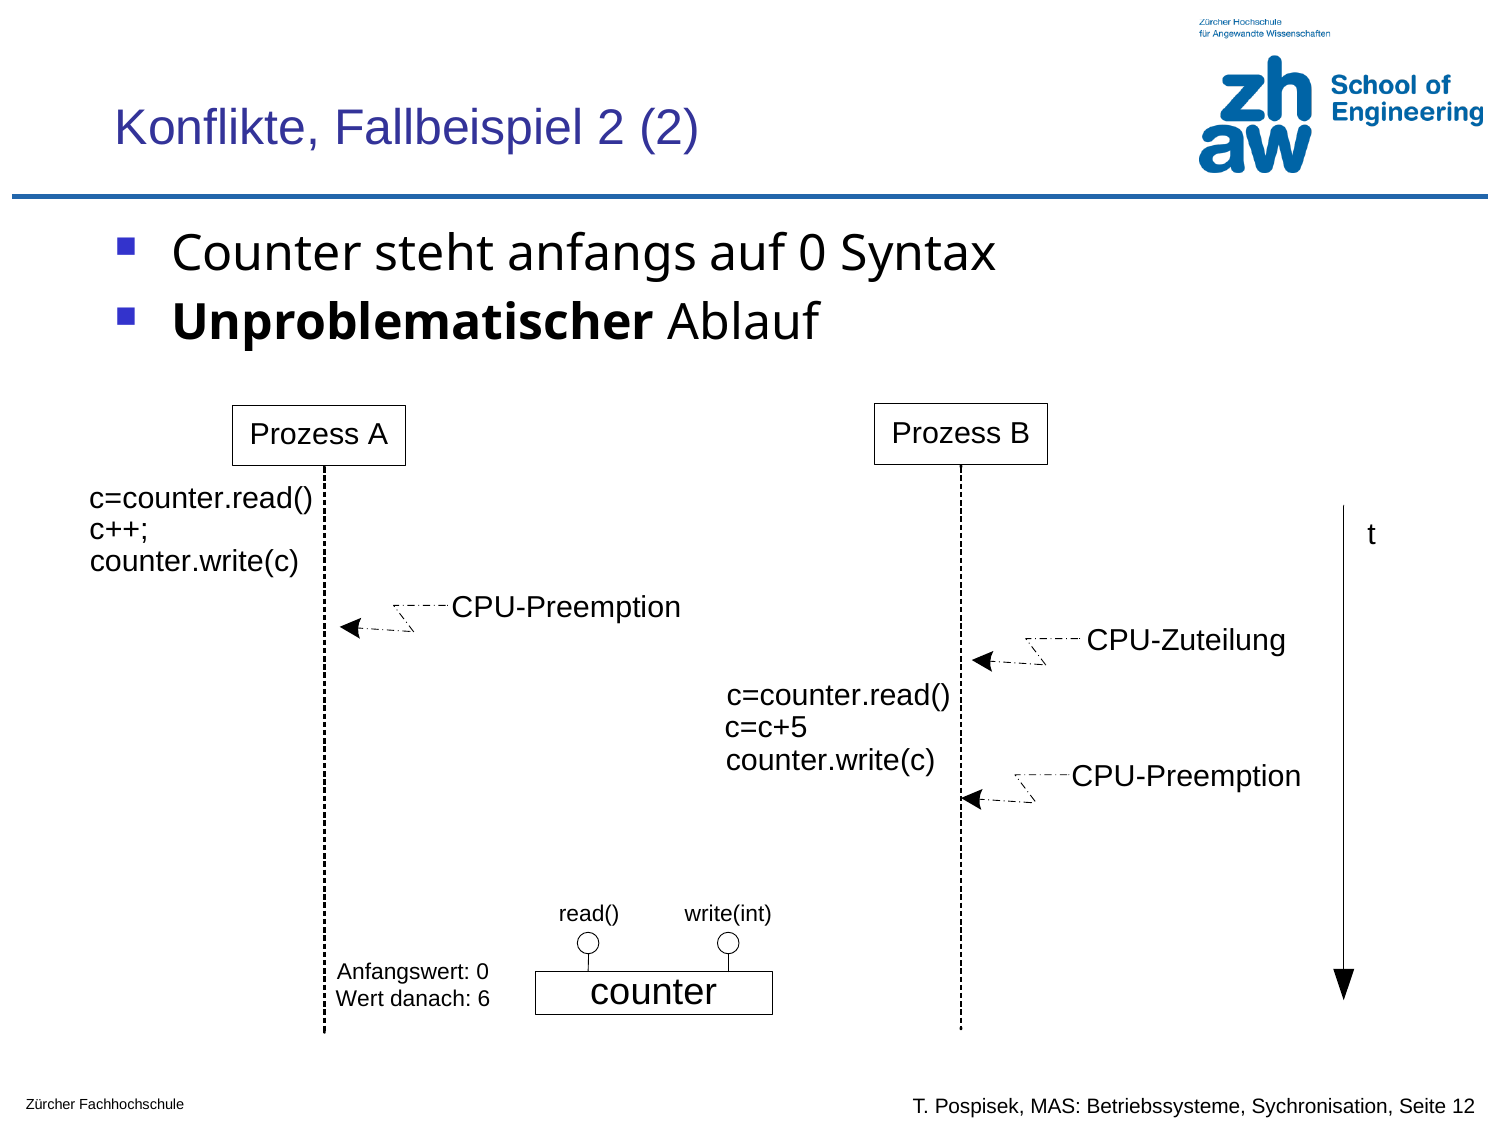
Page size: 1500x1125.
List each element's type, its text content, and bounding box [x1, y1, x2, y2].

picture [1199, 19, 1483, 173]
title Konflikte, Fallbeispiel 2 (2) [99, 50, 1379, 163]
picture [77, 395, 1421, 1044]
list Counter steht anfangs auf 0 Syntax Unproblematischer Ablauf [99, 212, 1375, 395]
